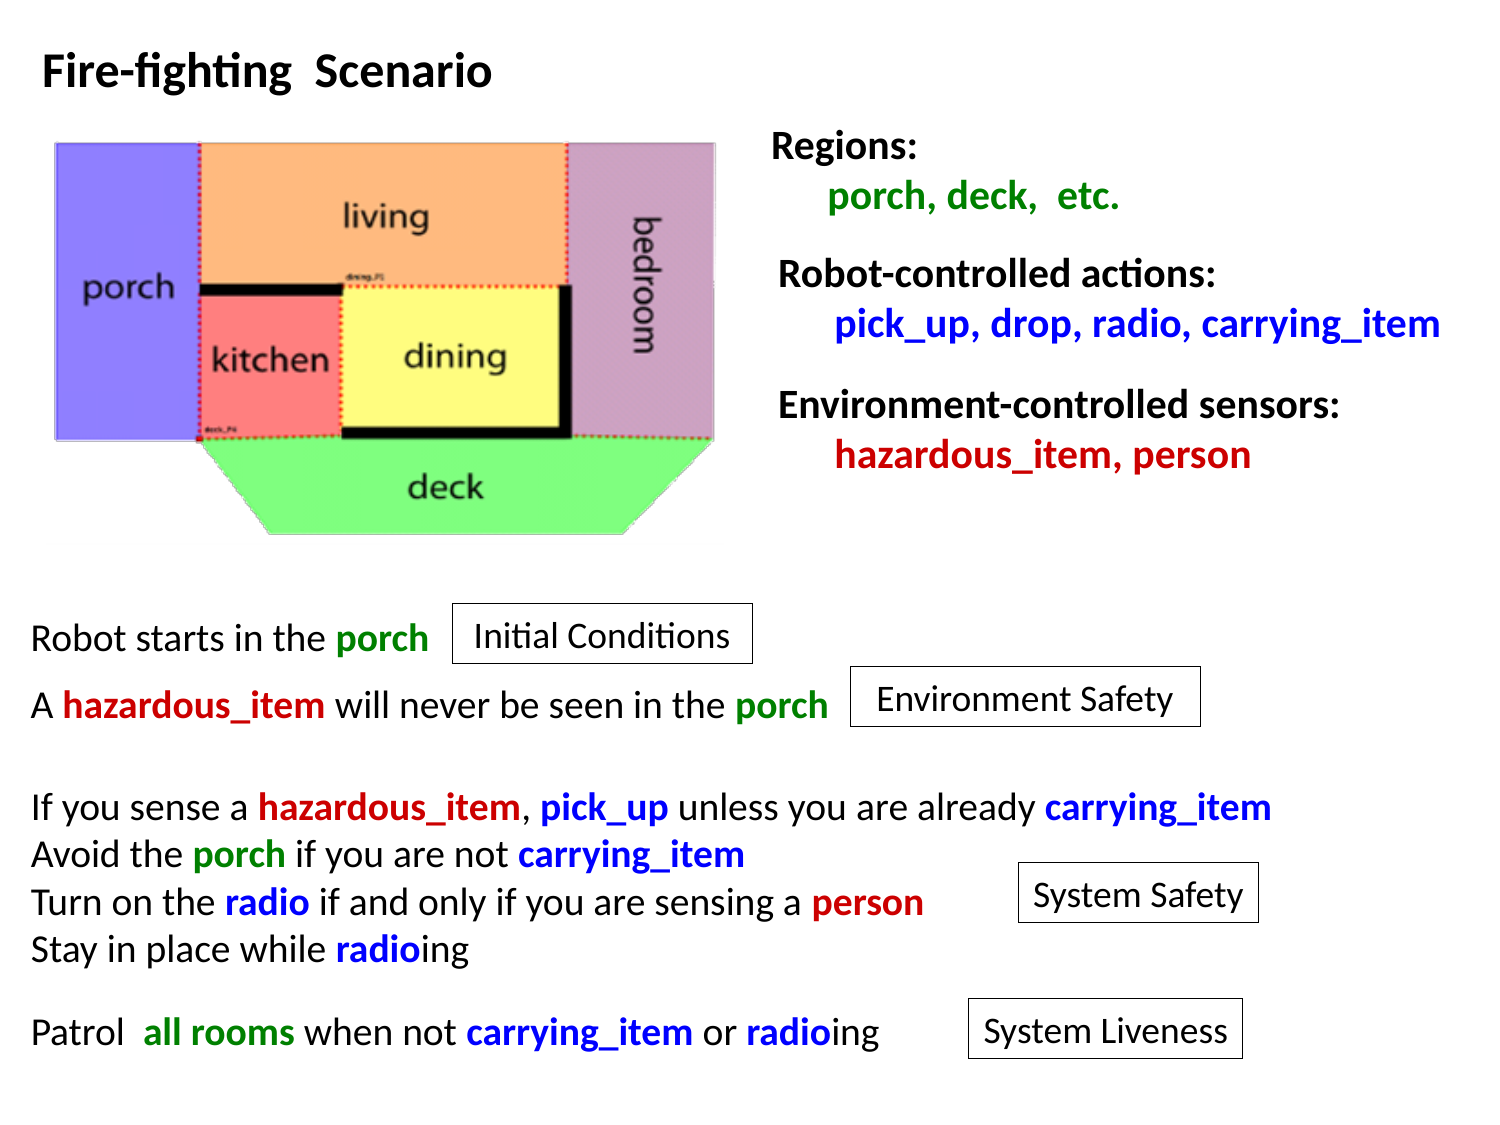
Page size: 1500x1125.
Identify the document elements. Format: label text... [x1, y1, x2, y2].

picture [44, 133, 727, 547]
text_box Robot-controlled actions: pick_up, drop, radio, carrying_item [763, 238, 1457, 354]
text_box A hazardous_item will never be seen in the porch [15, 671, 991, 734]
text_box Environment-controlled sensors: hazardous_item, person [763, 369, 1394, 485]
text_box Regions: porch, deck, etc. [756, 110, 1157, 226]
text_box Fire-fighting Scenario [27, 29, 509, 105]
text_box Environment Safety [850, 666, 1201, 727]
text_box Patrol all rooms when not carrying_item or radioing [16, 998, 1479, 1061]
text_box Robot starts in the porch [15, 557, 729, 668]
text_box If you sense a hazardous_item, pick_up unless you are already carrying_item Avoid the porch if you are not carrying_item Turn on the radio if and only if you are sensing a person Stay in place while radioing [16, 773, 1500, 978]
text_box Initial Conditions [729, 603, 753, 664]
